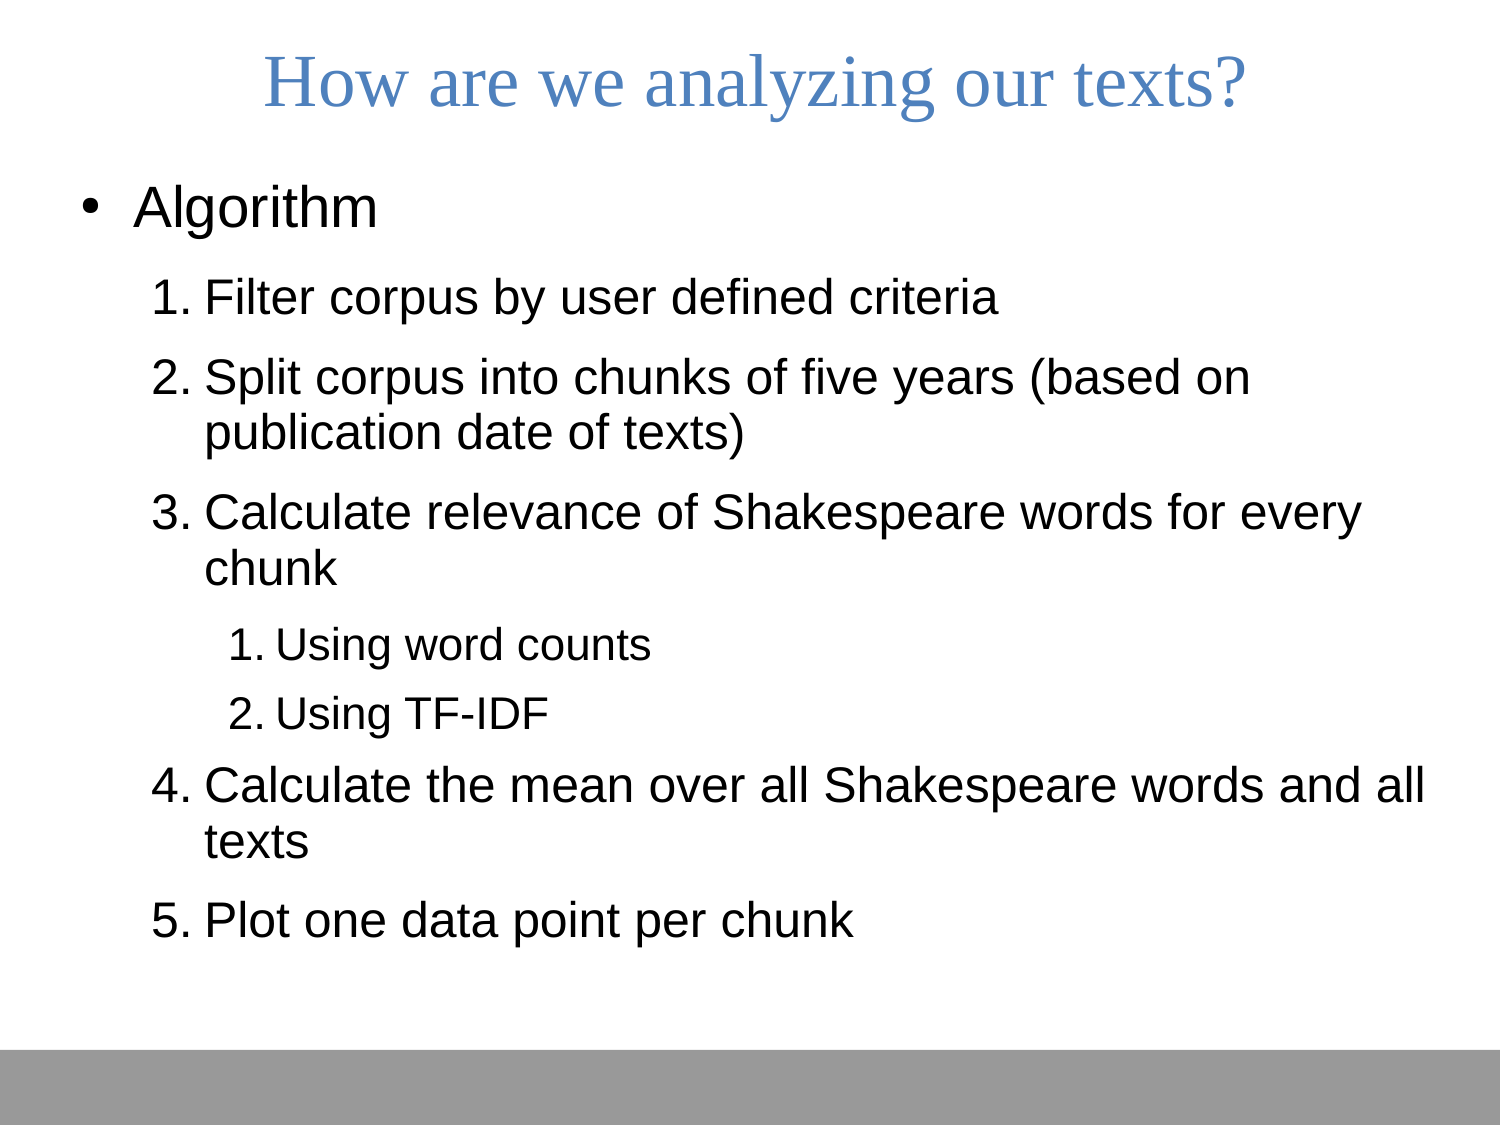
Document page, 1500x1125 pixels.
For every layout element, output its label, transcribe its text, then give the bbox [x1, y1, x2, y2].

title How are we analyzing our texts? [62, 12, 1450, 150]
list Algorithm Filter corpus by user defined criteria Split corpus into chunks of five years (based on publication date of texts) Calculate relevance of Shakespeare words for every chunk Using word counts Using TF-IDF Calculate the mean over all Shakespeare words and all texts Plot one data point per chunk [62, 174, 1450, 1025]
